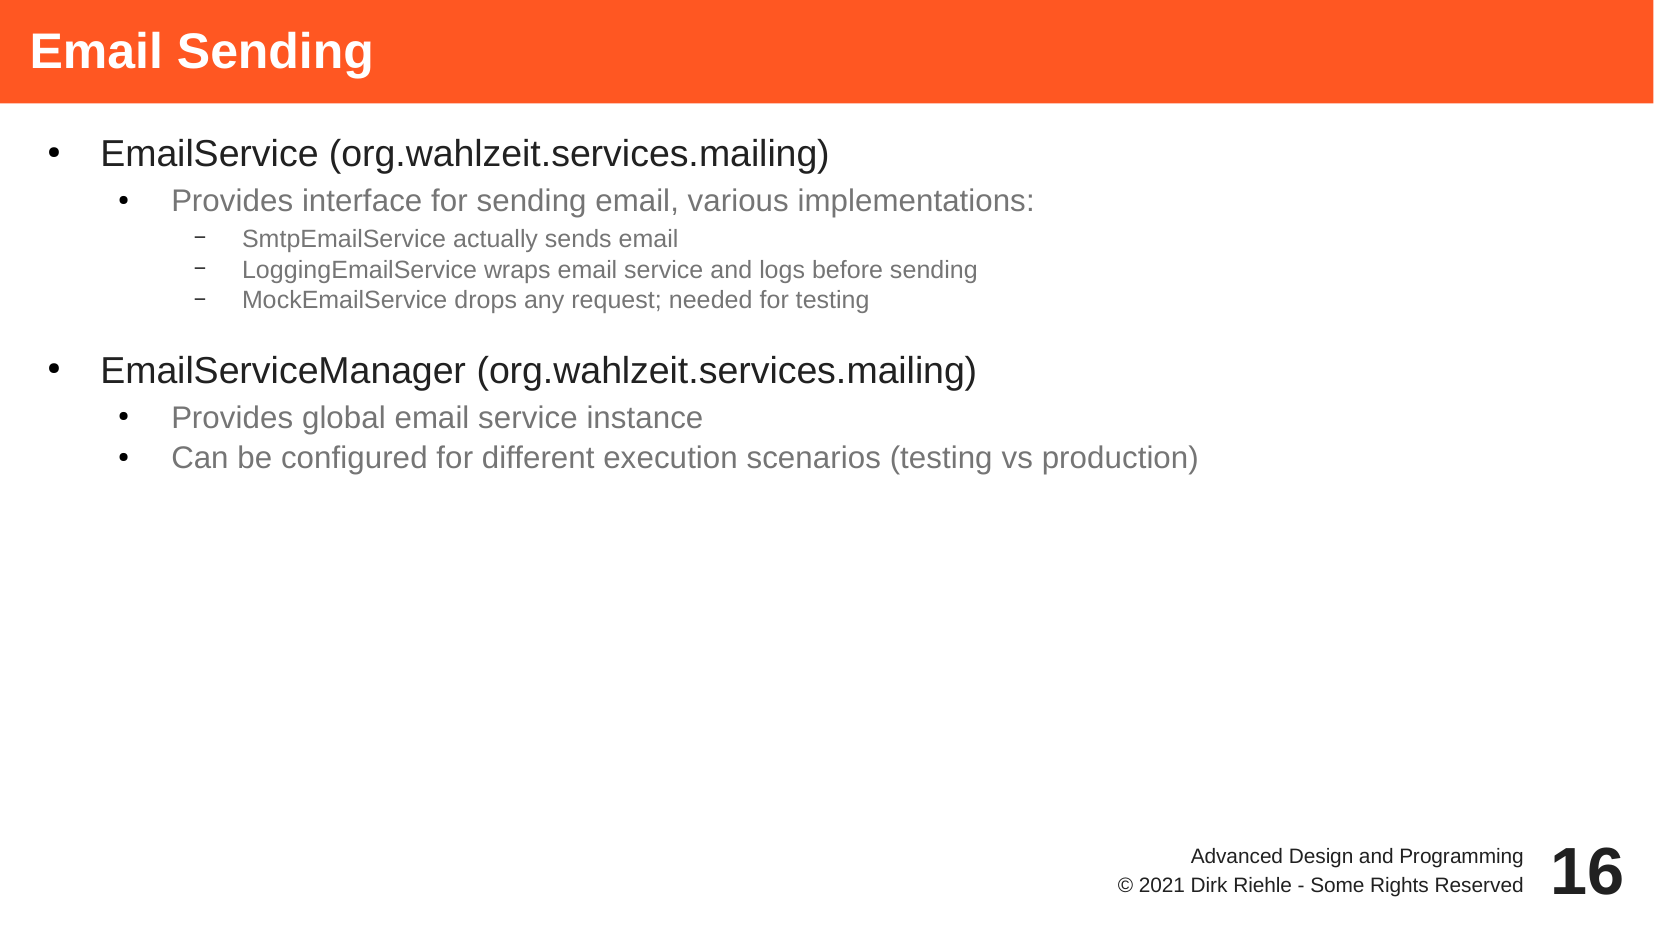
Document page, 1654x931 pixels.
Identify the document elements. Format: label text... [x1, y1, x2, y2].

title Email Sending [0, 0, 1654, 104]
list EmailService (org.wahlzeit.services.mailing) Provides interface for sending email, various implementations: SmtpEmailService actually sends email LoggingEmailService wraps email service and logs before sending MockEmailService drops any request; needed for testing EmailServiceManager (org.wahlzeit.services.mailing) Provides global email service instance Can be configured for different execution scenarios (testing vs production) [29, 132, 1625, 813]
